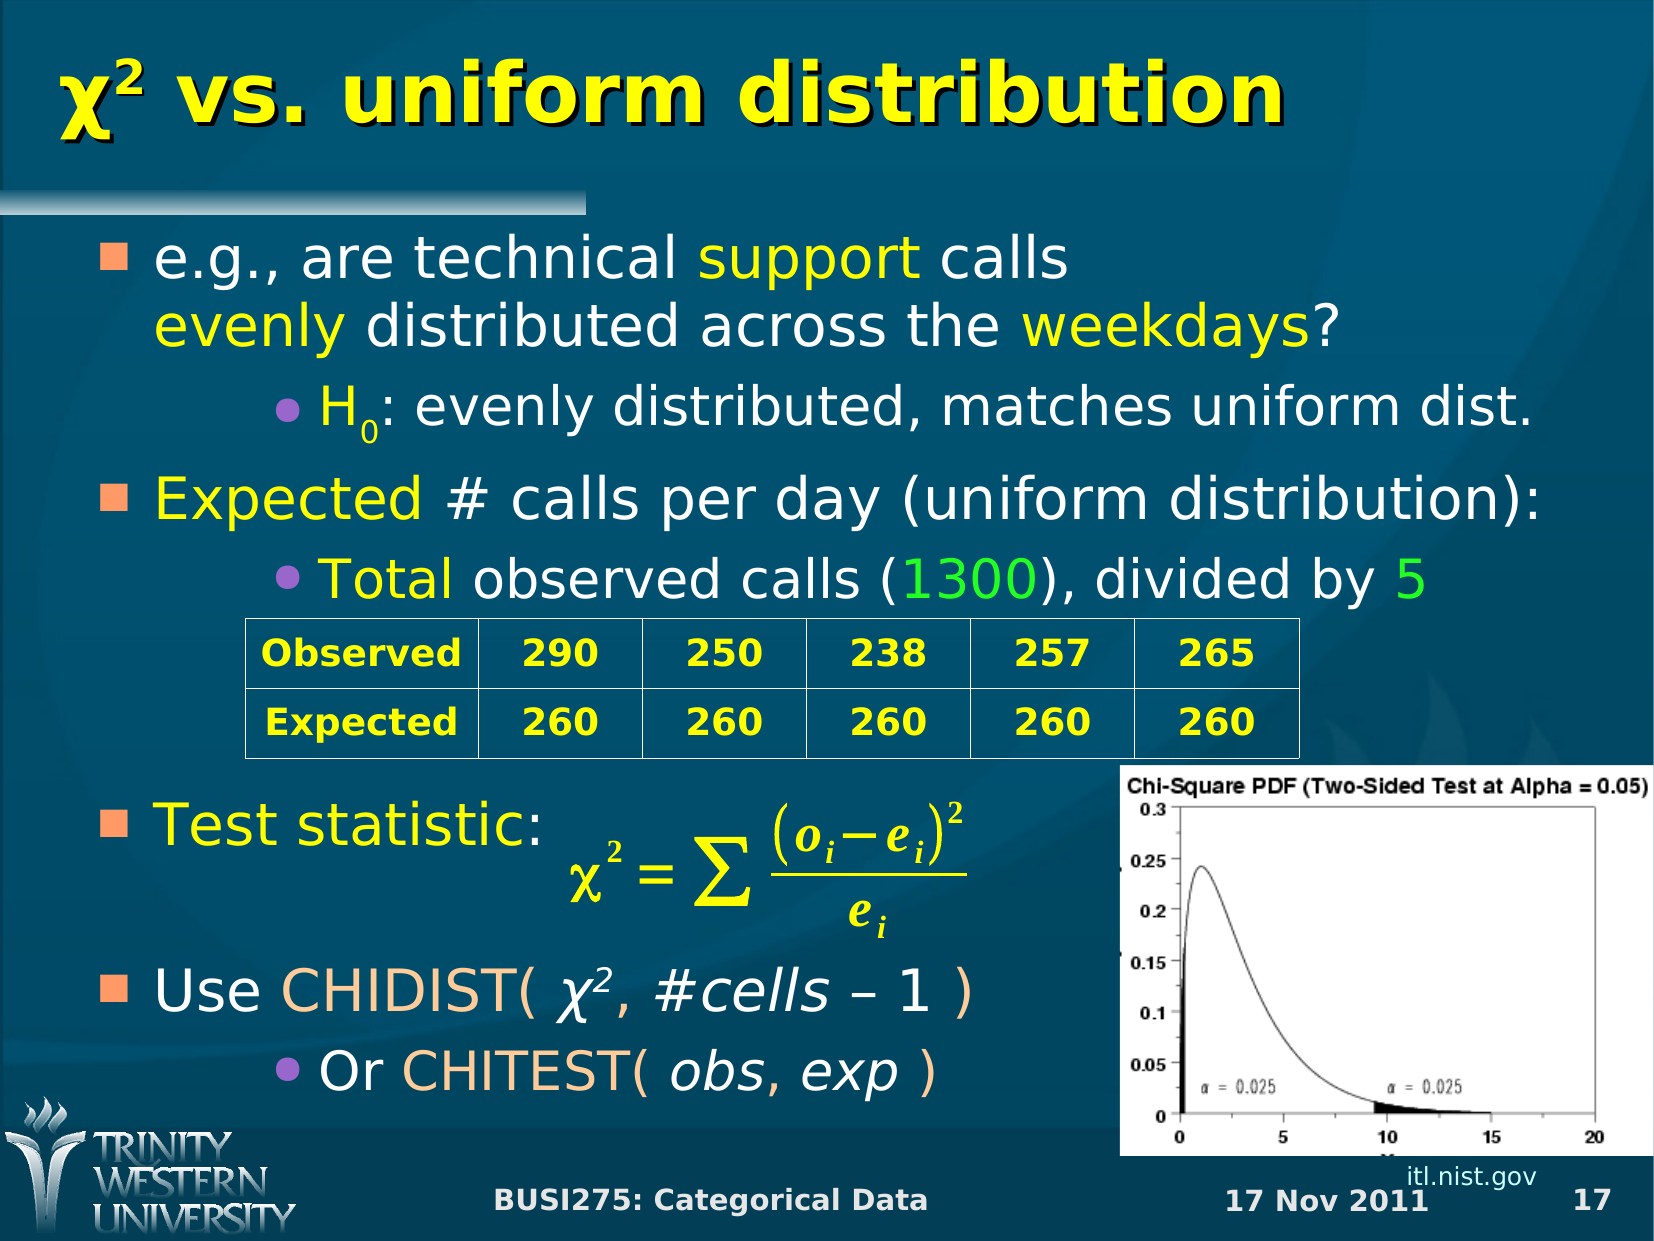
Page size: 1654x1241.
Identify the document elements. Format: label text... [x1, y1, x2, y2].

table_cell 260 [1135, 689, 1299, 758]
table_header 250 [643, 619, 806, 688]
table_header 265 [1135, 619, 1299, 688]
table_cell 260 [807, 689, 970, 758]
list e.g., are technical support calls evenly distributed across the weekdays? H0: evenly distributed, matches uniform dist. Expected # calls per day (uniform distribution): Total observed calls (1300), divided by 5 Test statistic: Use CHIDIST( χ2, #cells – 1 ) Or CHITEST( obs, exp ) [82, 225, 1571, 1109]
chart [562, 795, 976, 946]
table_cell 260 [643, 689, 806, 758]
table_cell 17 [48, 1205, 56, 1211]
table_header Observed [246, 619, 478, 688]
picture [38, 1227, 54, 1232]
table_header 257 [971, 619, 1134, 688]
table_header 238 [807, 619, 970, 688]
text_box itl.nist.gov [1365, 1139, 1579, 1216]
table_cell Expected [246, 689, 478, 758]
table_cell 260 [971, 689, 1134, 758]
title χ2 vs. uniform distribution [59, 2, 1548, 190]
table_cell 17 [37, 1202, 47, 1210]
picture [1120, 765, 1654, 1155]
table_header 290 [479, 619, 642, 688]
table_cell 260 [479, 689, 642, 758]
